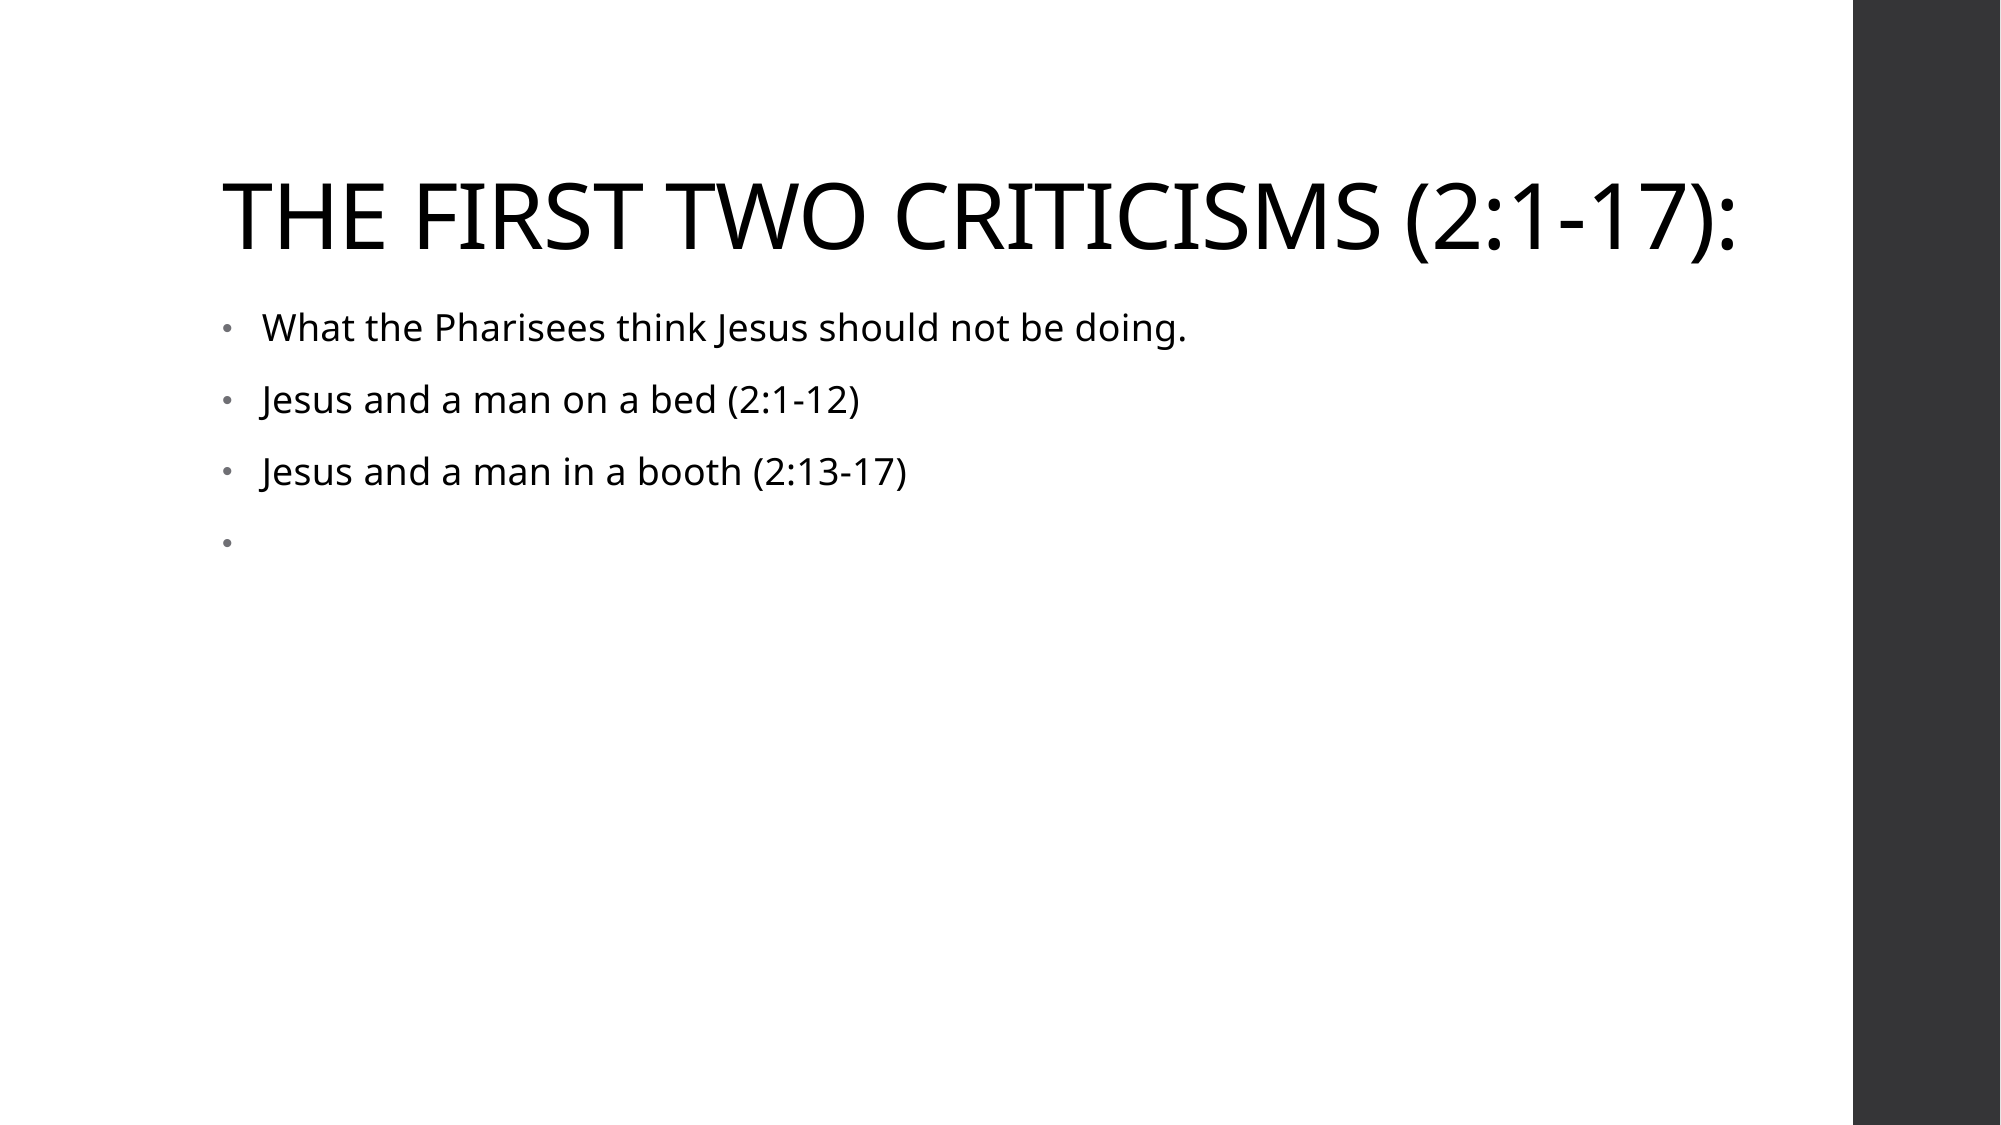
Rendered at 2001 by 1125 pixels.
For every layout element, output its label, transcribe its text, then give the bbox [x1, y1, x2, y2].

list What the Pharisees think Jesus should not be doing. Jesus and a man on a bed (2:1-12) Jesus and a man in a booth (2:13-17) [206, 299, 1617, 1014]
title THE FIRST TWO CRITICISMS (2:1-17): [206, 60, 1797, 278]
